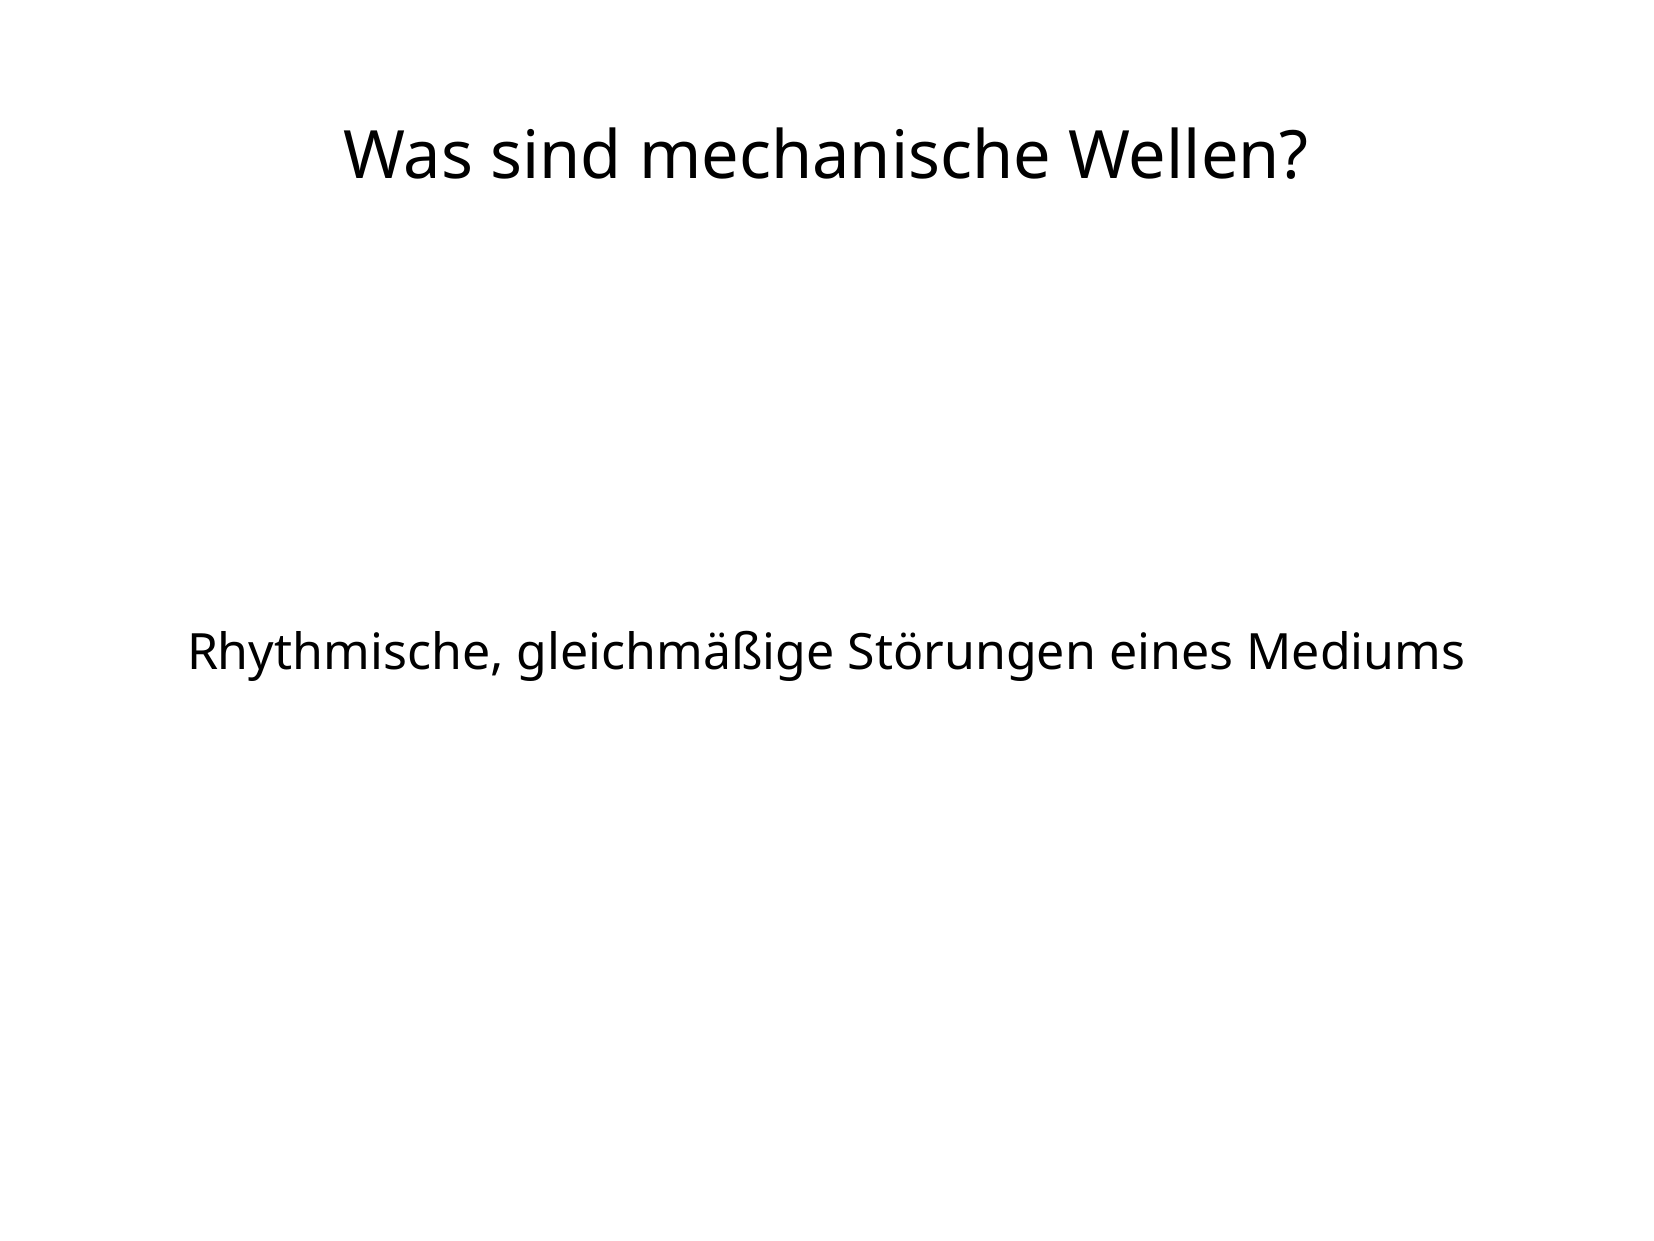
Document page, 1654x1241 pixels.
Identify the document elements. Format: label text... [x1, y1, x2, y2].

subtitle Rhythmische, gleichmäßige Störungen eines Mediums [82, 290, 1571, 1010]
title Was sind mechanische Wellen? [82, 49, 1571, 257]
